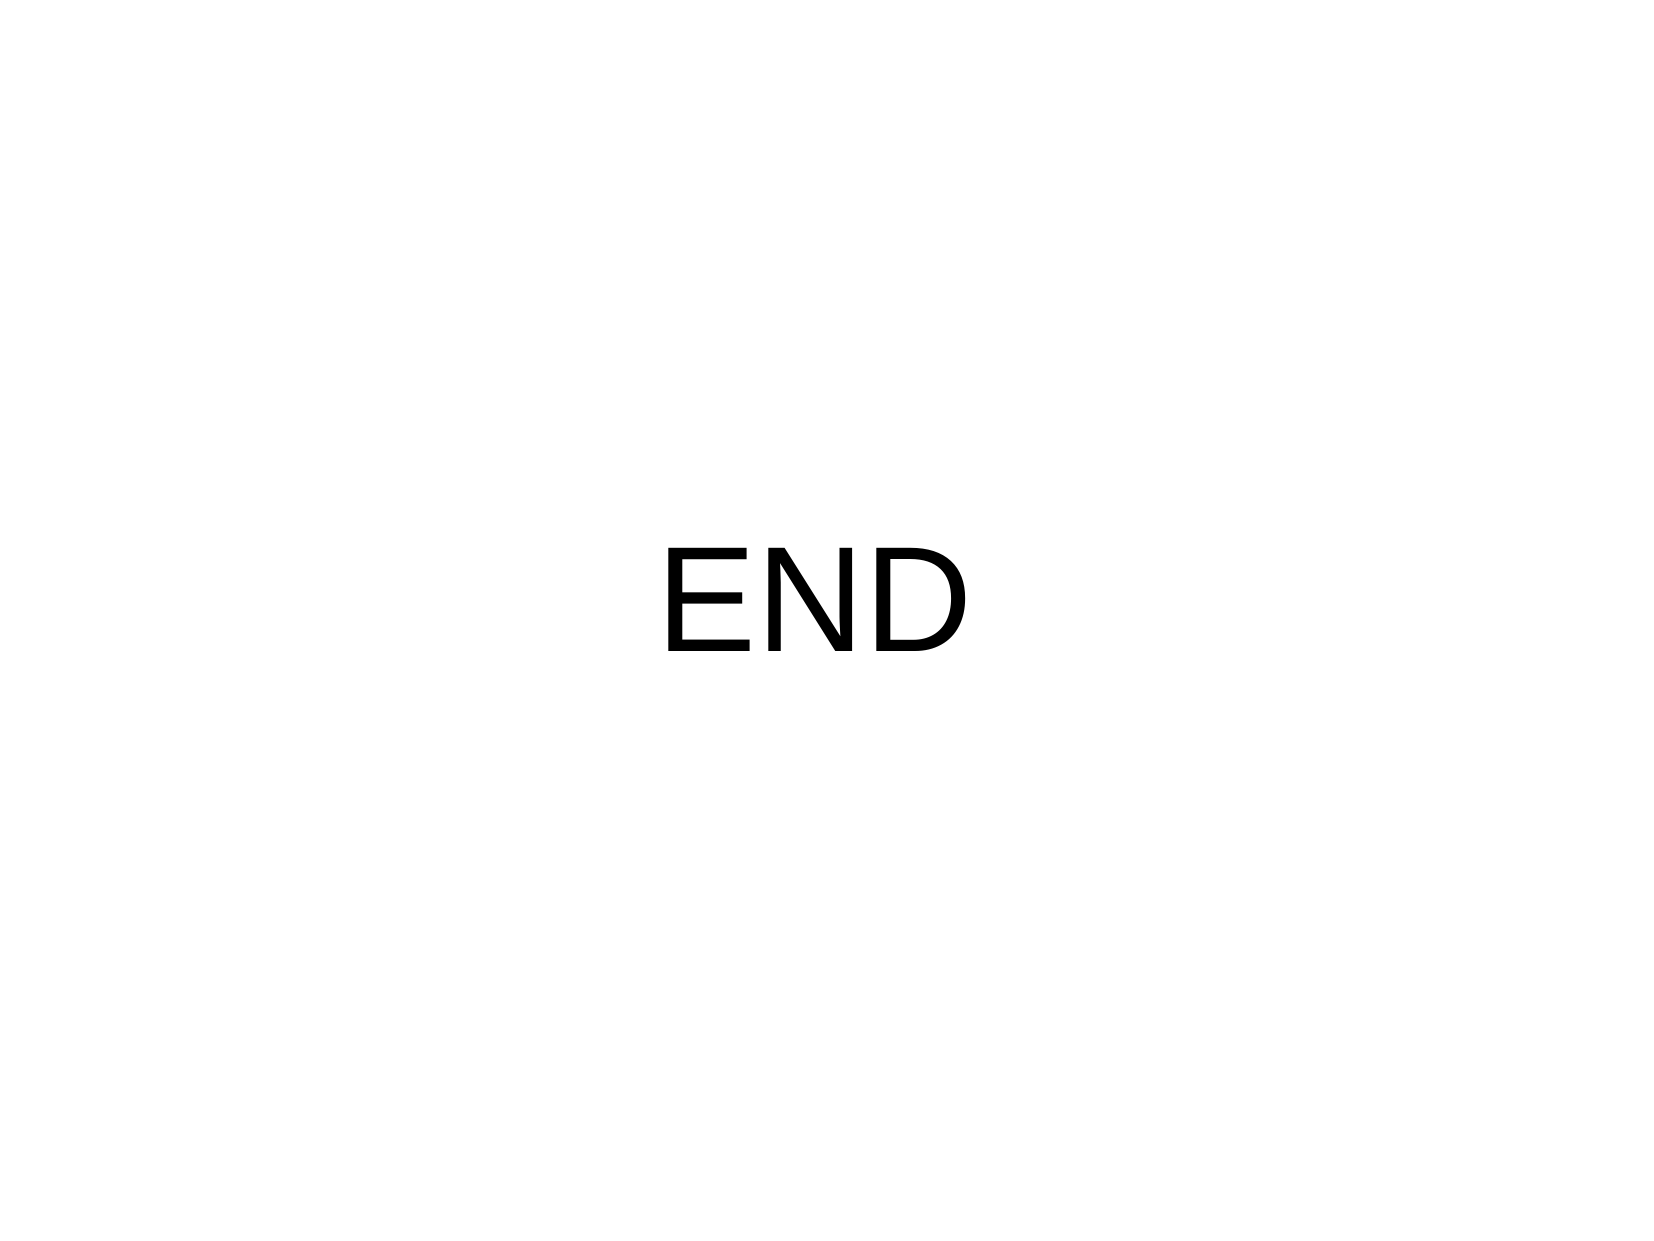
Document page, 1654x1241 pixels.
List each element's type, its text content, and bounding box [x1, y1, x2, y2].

title END [70, 496, 1559, 704]
